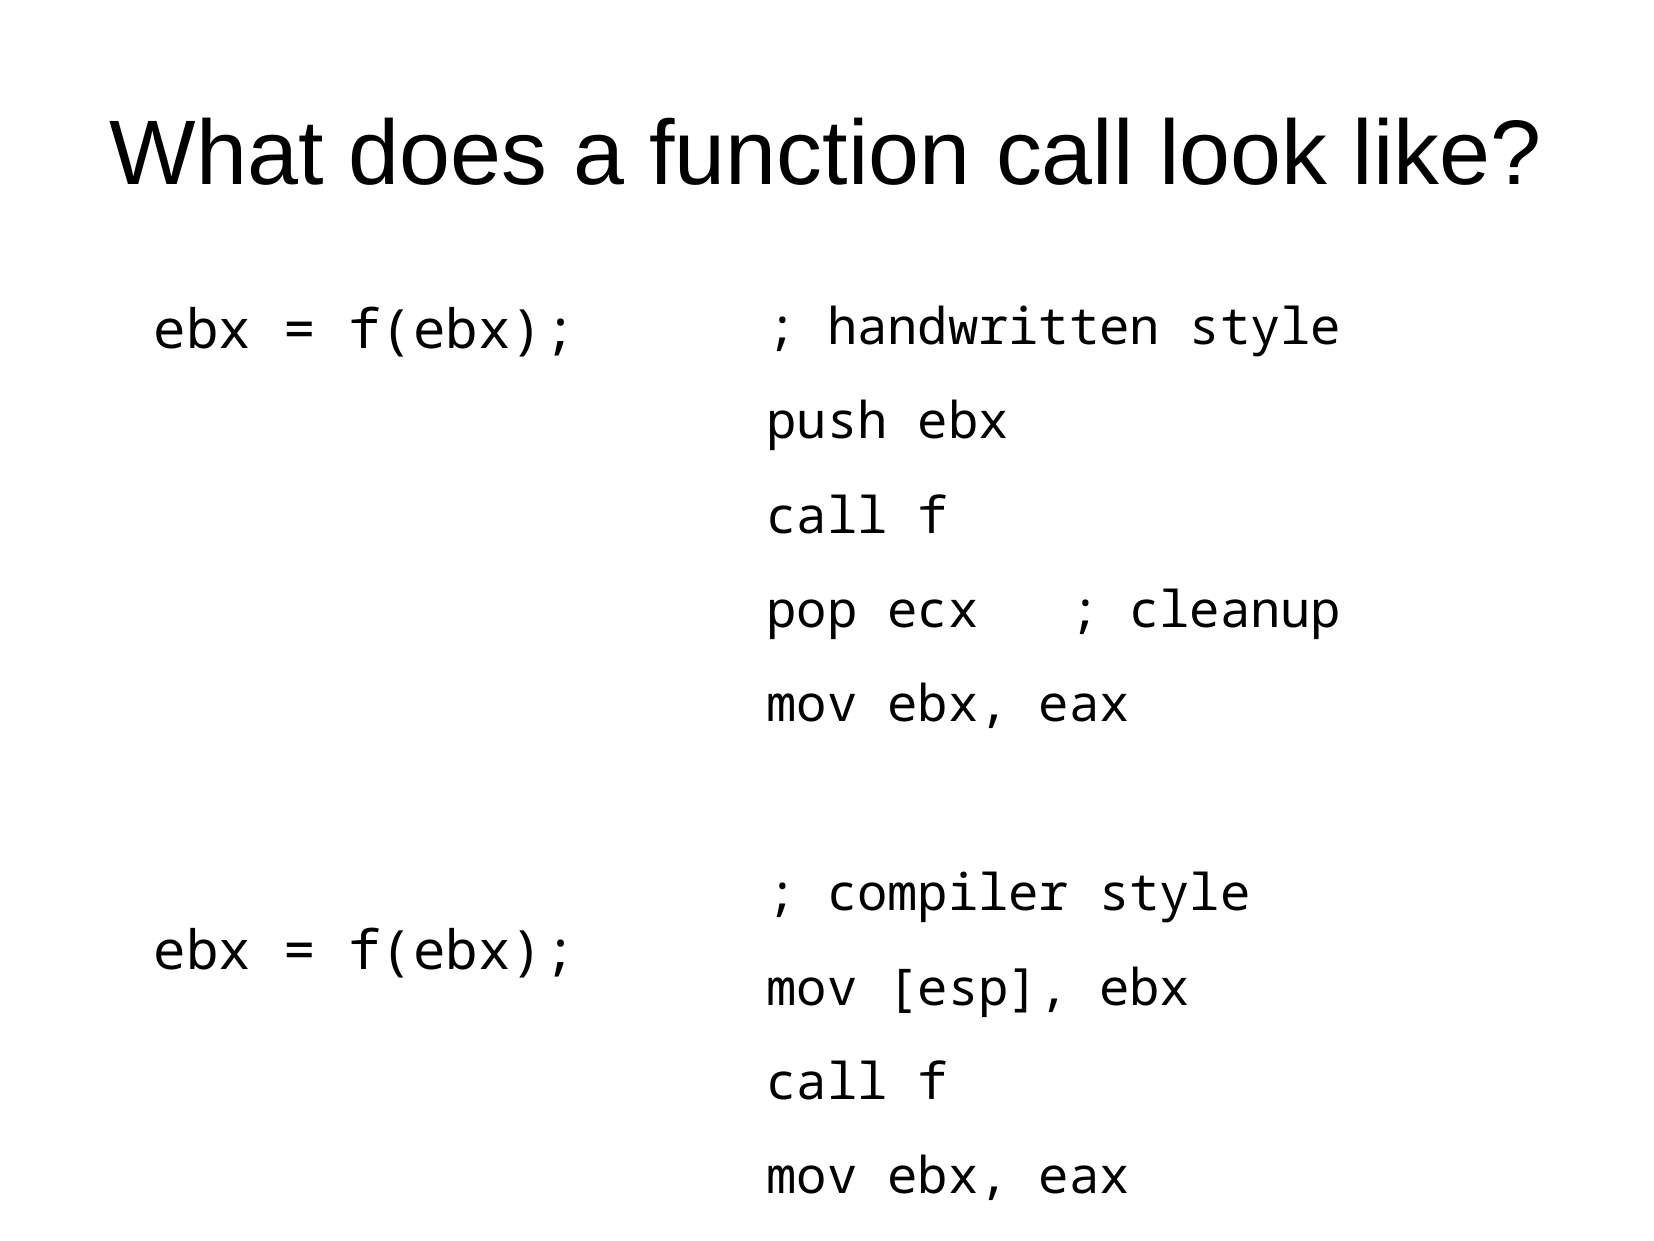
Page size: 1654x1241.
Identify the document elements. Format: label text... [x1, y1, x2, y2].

list ; handwritten style push ebx call f pop ecx ; cleanup mov ebx, eax ; compiler style mov [esp], ebx call f mov ebx, eax [705, 290, 1539, 1216]
title What does a function call look like? [82, 49, 1571, 257]
list ebx = f(ebx); ebx = f(ebx); [82, 290, 705, 1010]
